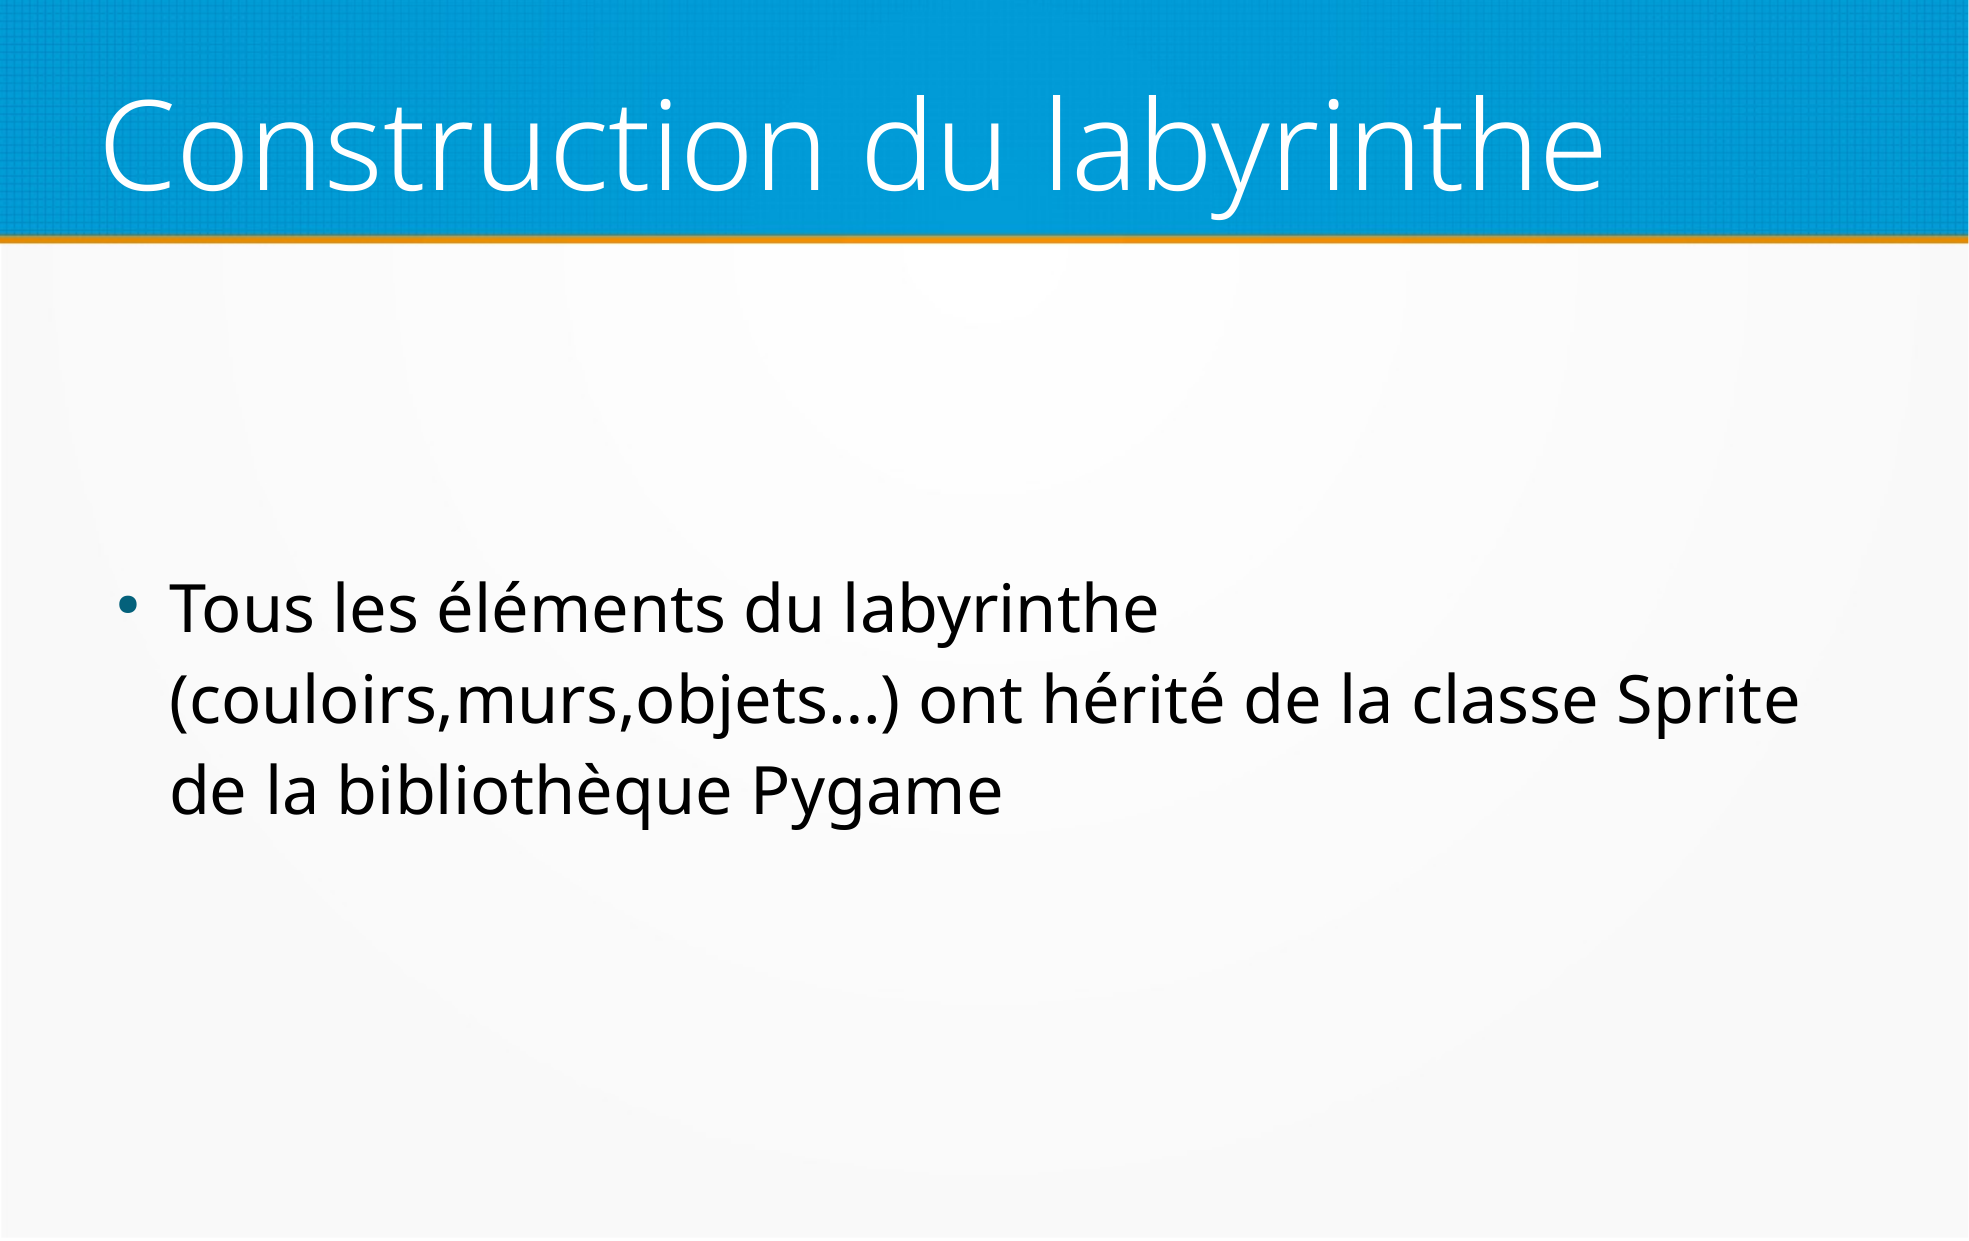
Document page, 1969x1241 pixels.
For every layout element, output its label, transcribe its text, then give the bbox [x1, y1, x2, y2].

picture [0, 233, 1969, 1241]
list Tous les éléments du labyrinthe (couloirs,murs,objets…) ont hérité de la classe Sprite de la bibliothèque Pygame [98, 315, 1861, 1081]
title Construction du labyrinthe [98, 19, 1870, 227]
